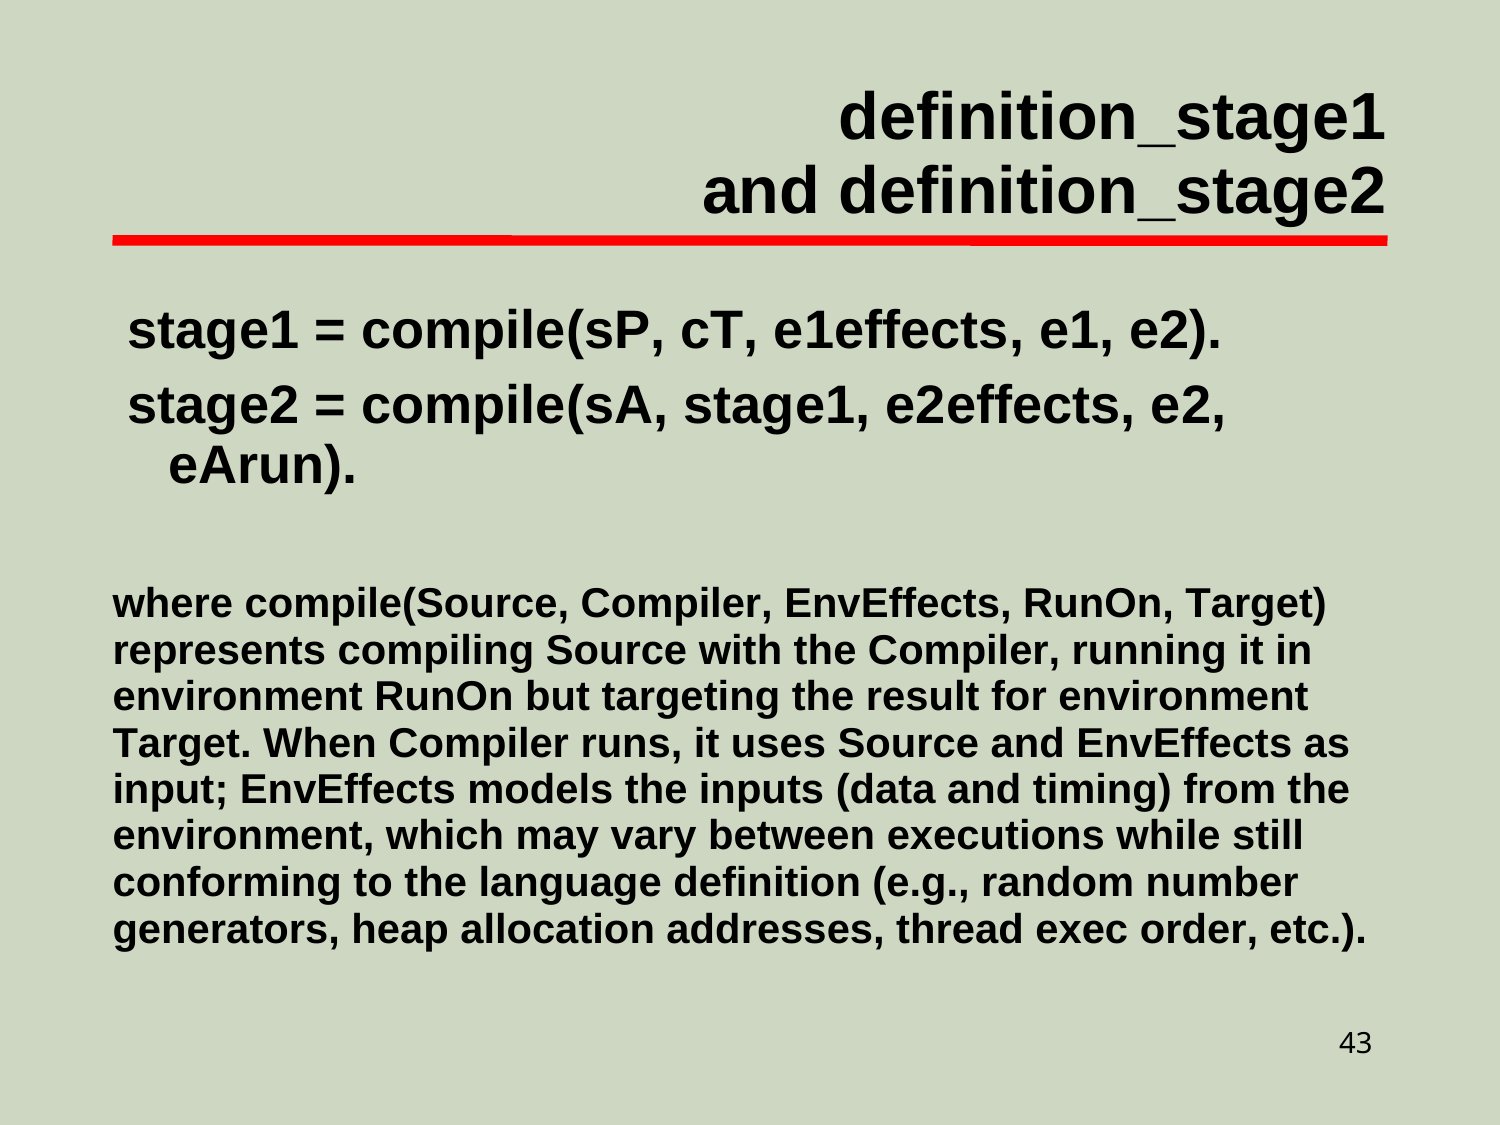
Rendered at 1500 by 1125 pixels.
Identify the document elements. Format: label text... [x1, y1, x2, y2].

title definition_stage1 and definition_stage2 [124, 80, 1387, 229]
list stage1 = compile(sP, cT, e1effects, e1, e2). stage2 = compile(sA, stage1, e2effects, e2, eArun). where compile(Source, Compiler, EnvEffects, RunOn, Target) represents compiling Source with the Compiler, running it in environment RunOn but targeting the result for environment Target. When Compiler runs, it uses Source and EnvEffects as input; EnvEffects models the inputs (data and timing) from the environment, which may vary between executions while still conforming to the language definition (e.g., random number generators, heap allocation addresses, thread exec order, etc.). [112, 299, 1387, 1099]
